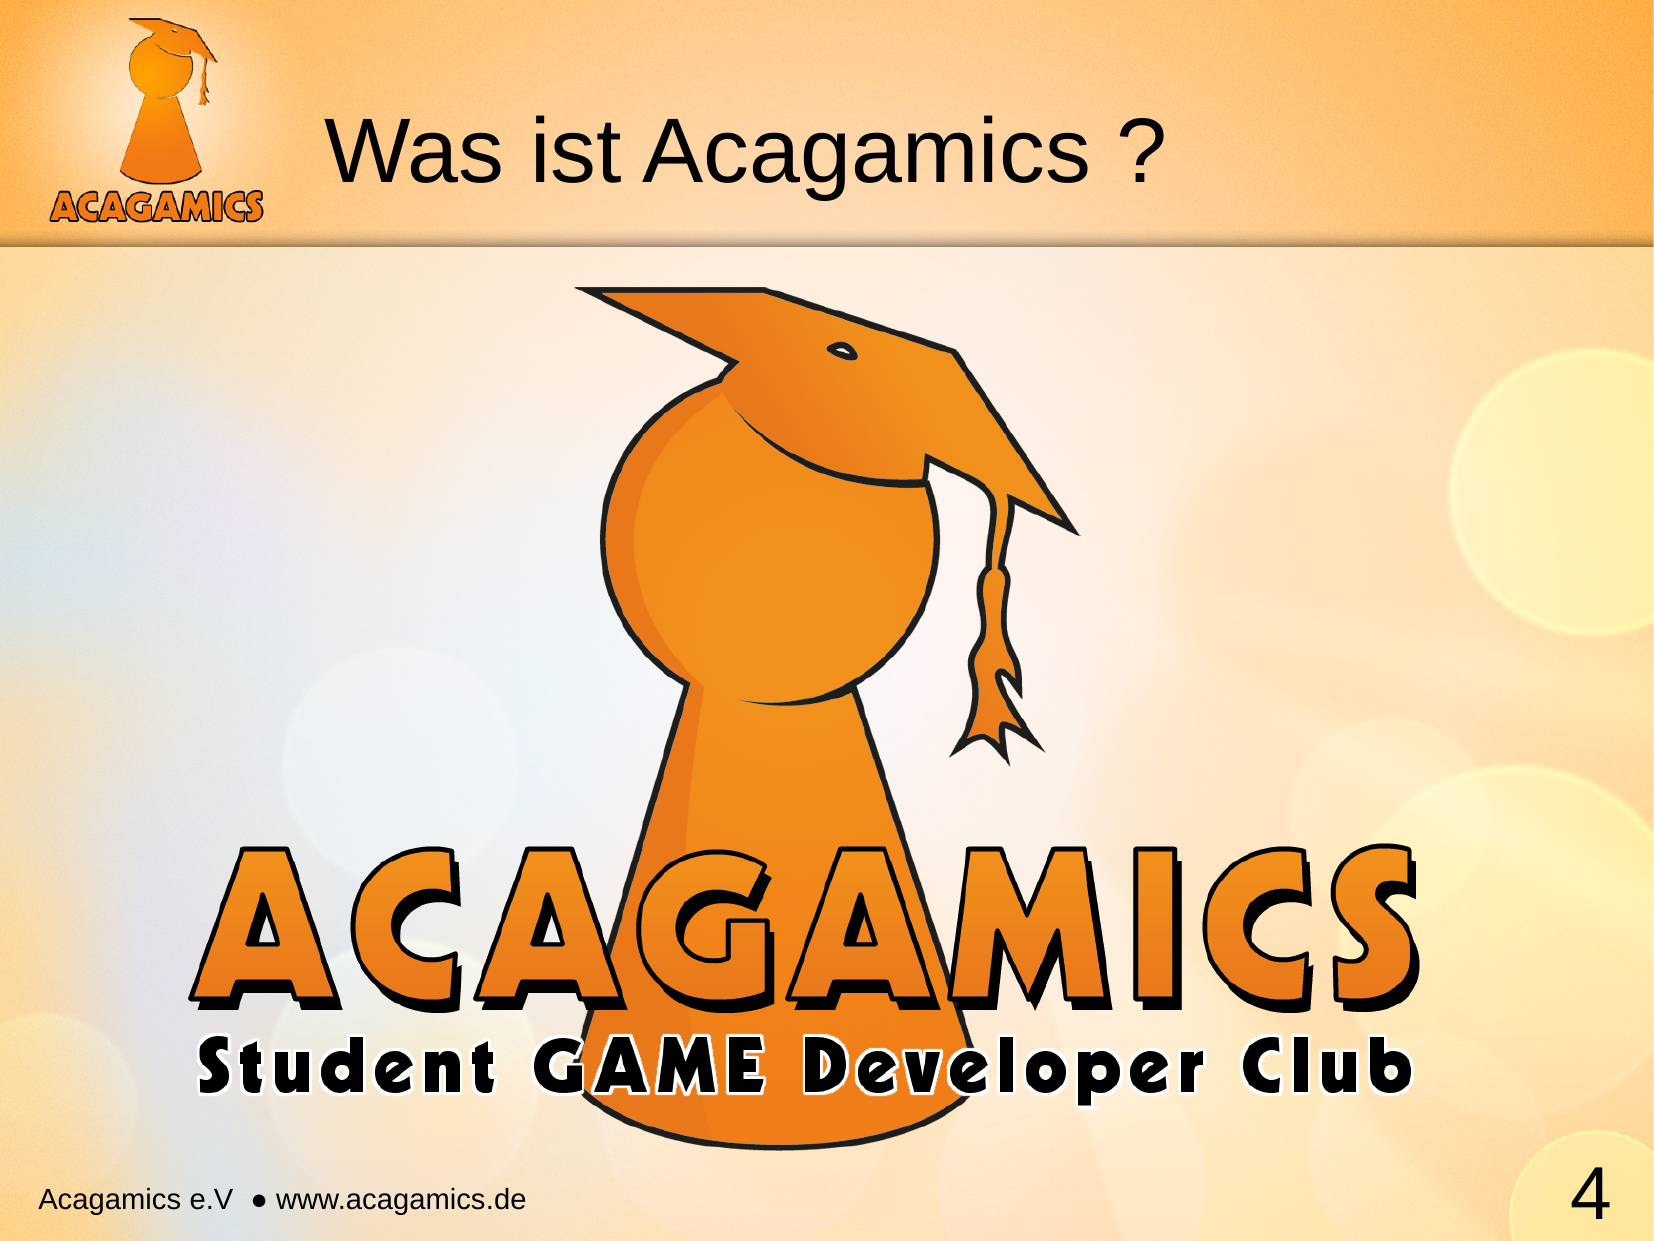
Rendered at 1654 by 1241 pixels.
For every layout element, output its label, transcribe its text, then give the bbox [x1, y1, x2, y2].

picture [78, 270, 1571, 1167]
text_box [1517, 1151, 1654, 1241]
title Was ist Acagamics ? [324, 76, 1571, 216]
